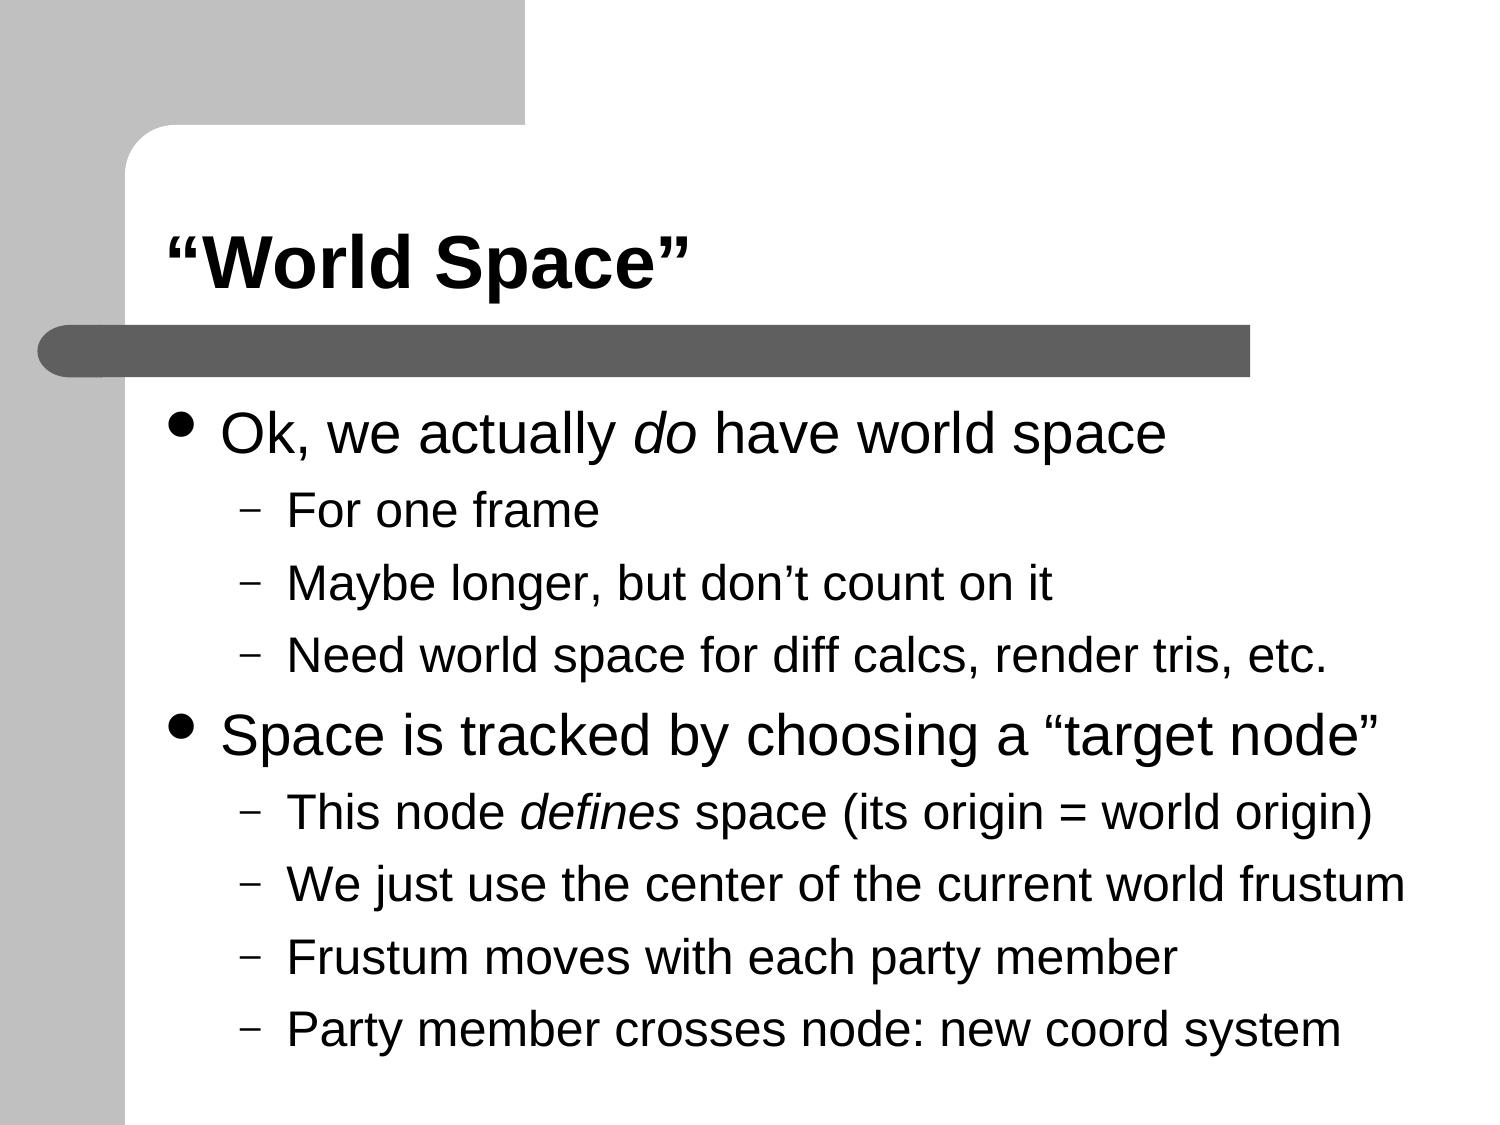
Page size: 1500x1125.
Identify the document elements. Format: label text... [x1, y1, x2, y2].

title “World Space” [149, 124, 1463, 313]
list Ok, we actually do have world space For one frame Maybe longer, but don’t count on it Need world space for diff calcs, render tris, etc. Space is tracked by choosing a “target node” This node defines space (its origin = world origin) We just use the center of the current world frustum Frustum moves with each party member Party member crosses node: new coord system [149, 387, 1463, 1065]
